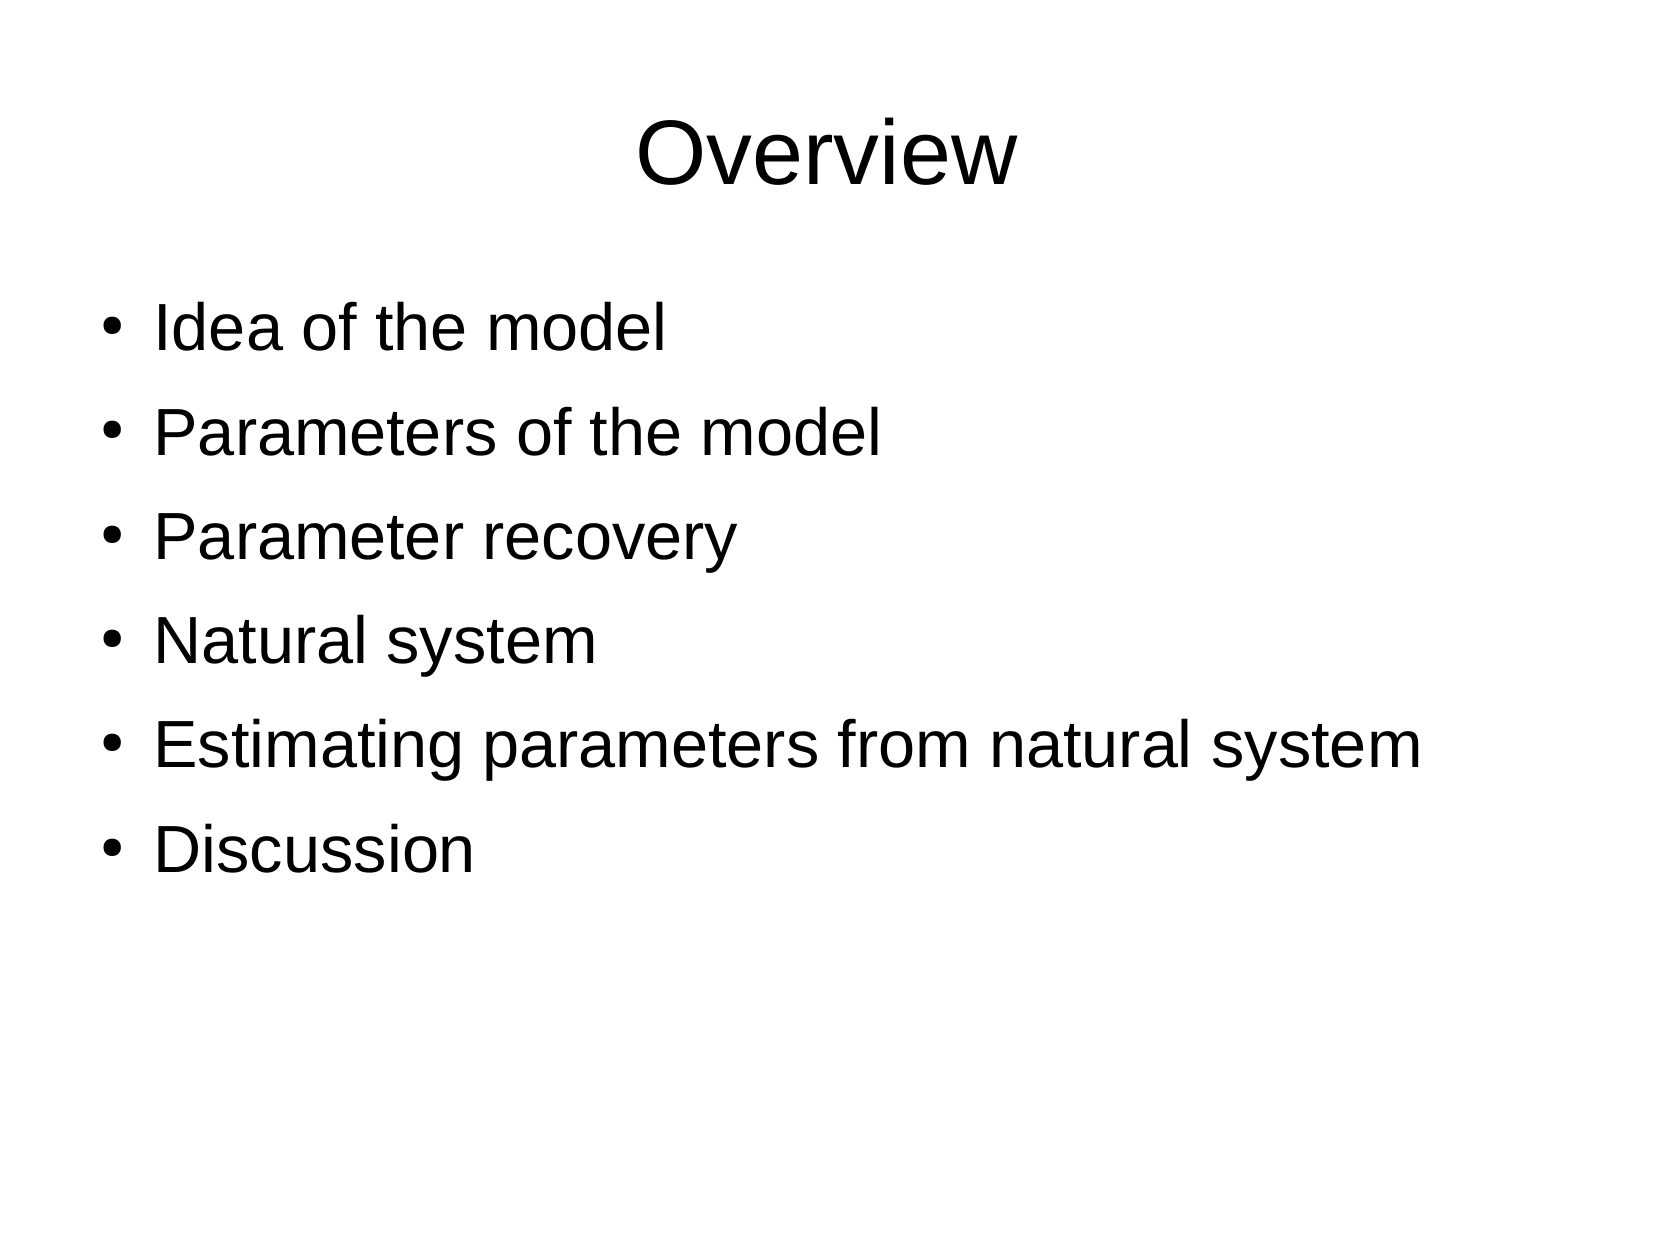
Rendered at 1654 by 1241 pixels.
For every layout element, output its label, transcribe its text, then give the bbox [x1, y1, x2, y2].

list Idea of the model Parameters of the model Parameter recovery Natural system Estimating parameters from natural system Discussion [82, 290, 1571, 1010]
title Overview [82, 49, 1571, 257]
